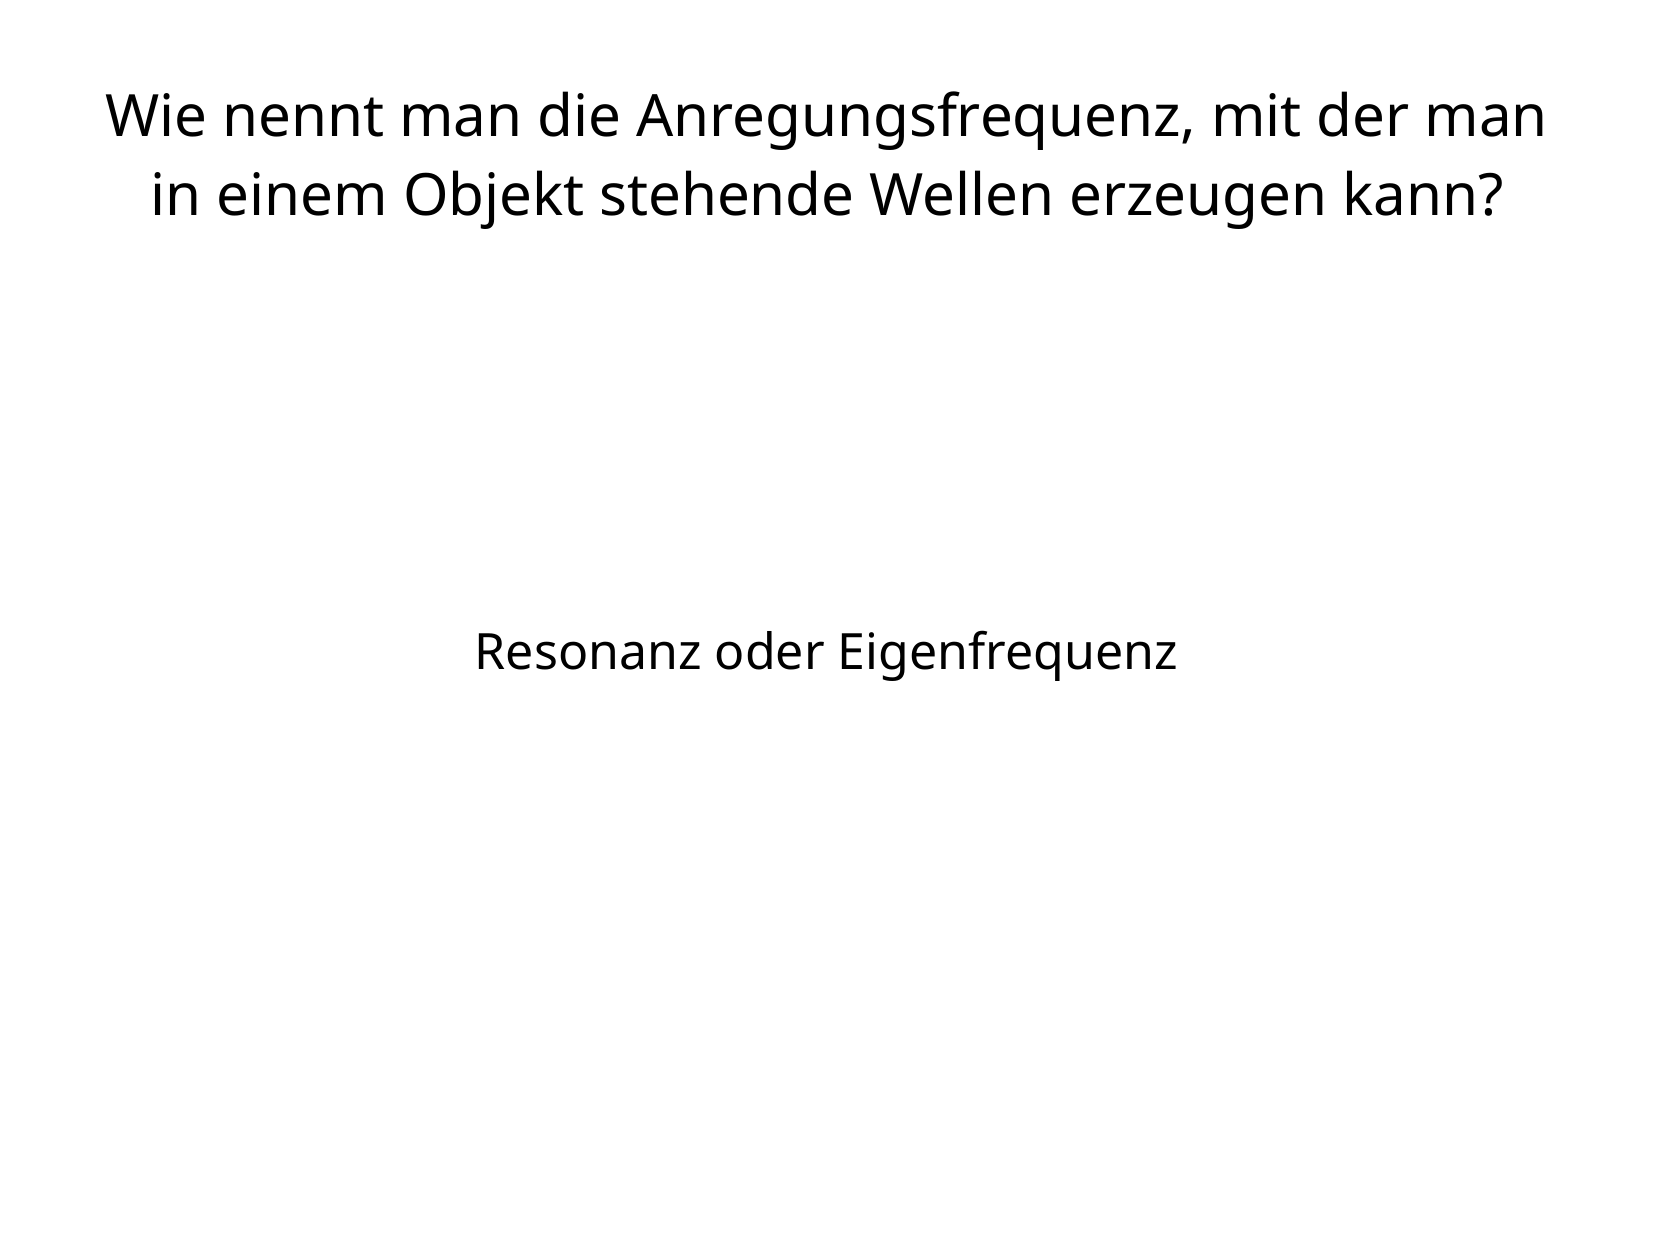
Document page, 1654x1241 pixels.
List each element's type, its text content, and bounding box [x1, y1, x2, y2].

title Wie nennt man die Anregungsfrequenz, mit der man in einem Objekt stehende Wellen erzeugen kann? [82, 49, 1571, 257]
subtitle Resonanz oder Eigenfrequenz [82, 290, 1571, 1010]
